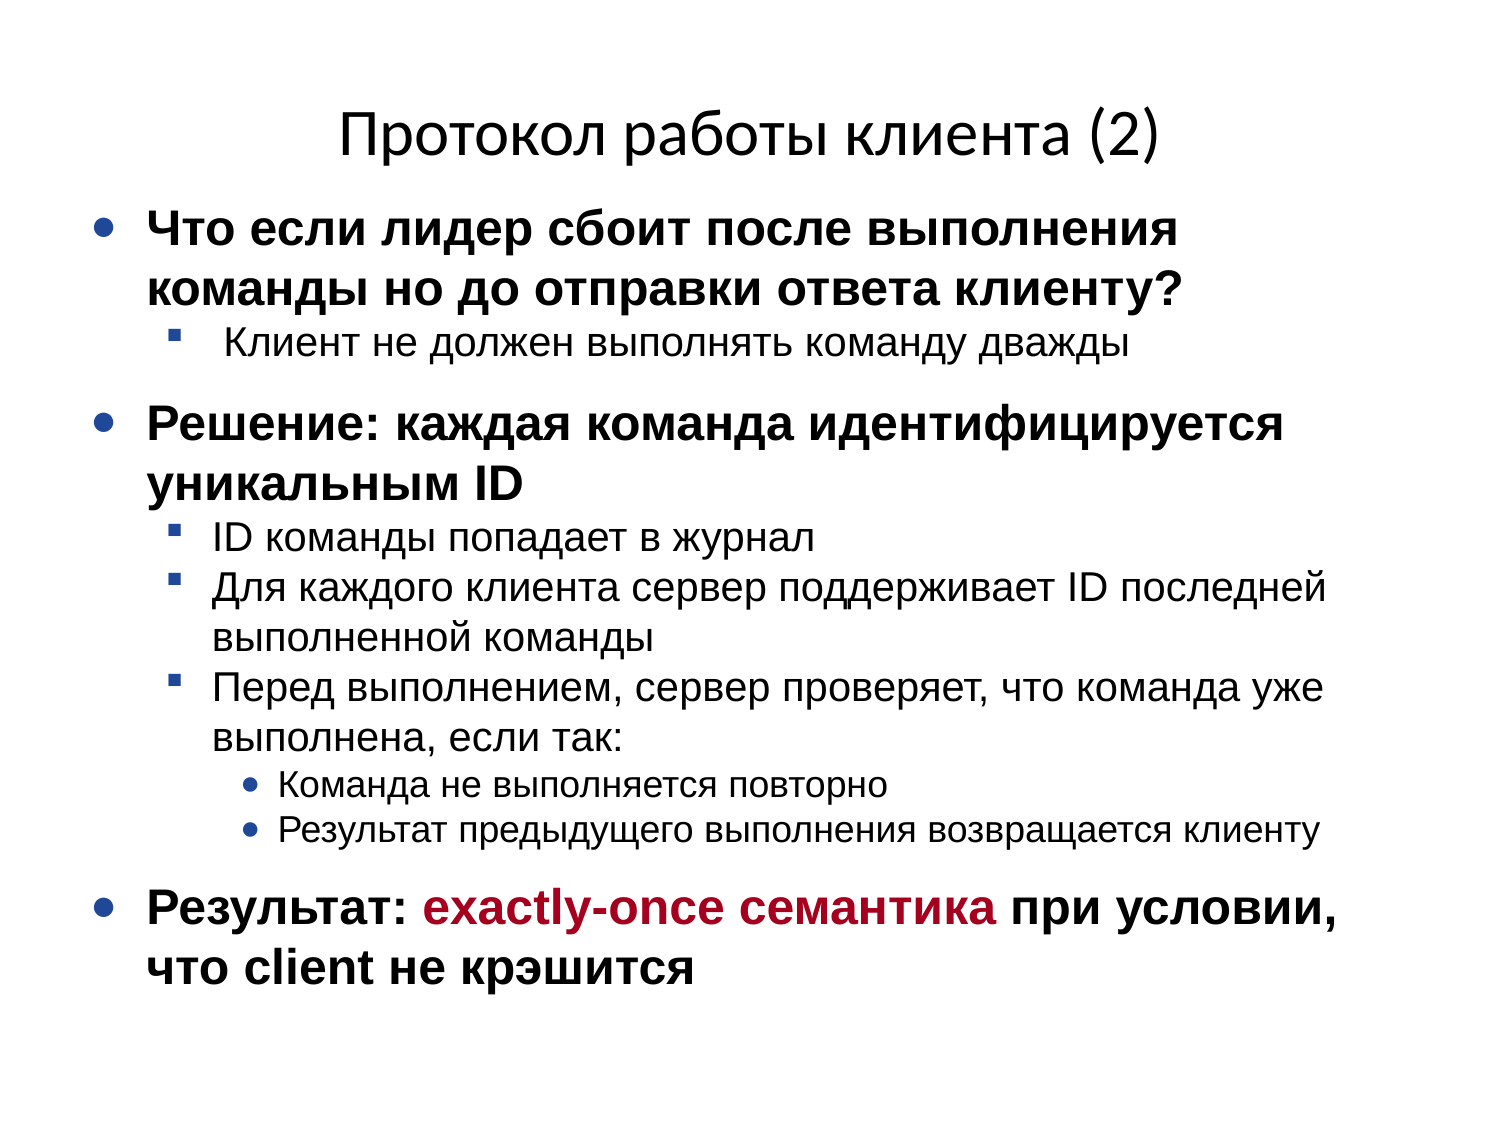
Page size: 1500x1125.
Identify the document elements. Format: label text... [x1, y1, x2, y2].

title Протокол работы клиента (2) [75, 45, 1426, 233]
list Что если лидер сбоит после выполнения команды но до отправки ответа клиенту? Клиент не должен выполнять команду дважды Решение: каждая команда идентифицируется уникальным ID ID команды попадает в журнал Для каждого клиента сервер поддерживает ID последней выполненной команды Перед выполнением, сервер проверяет, что команда уже выполнена, если так: Команда не выполняется повторно Результат предыдущего выполнения возвращается клиенту Результат: exactly-once семантика при условии, что client не крэшится [75, 233, 1425, 1005]
